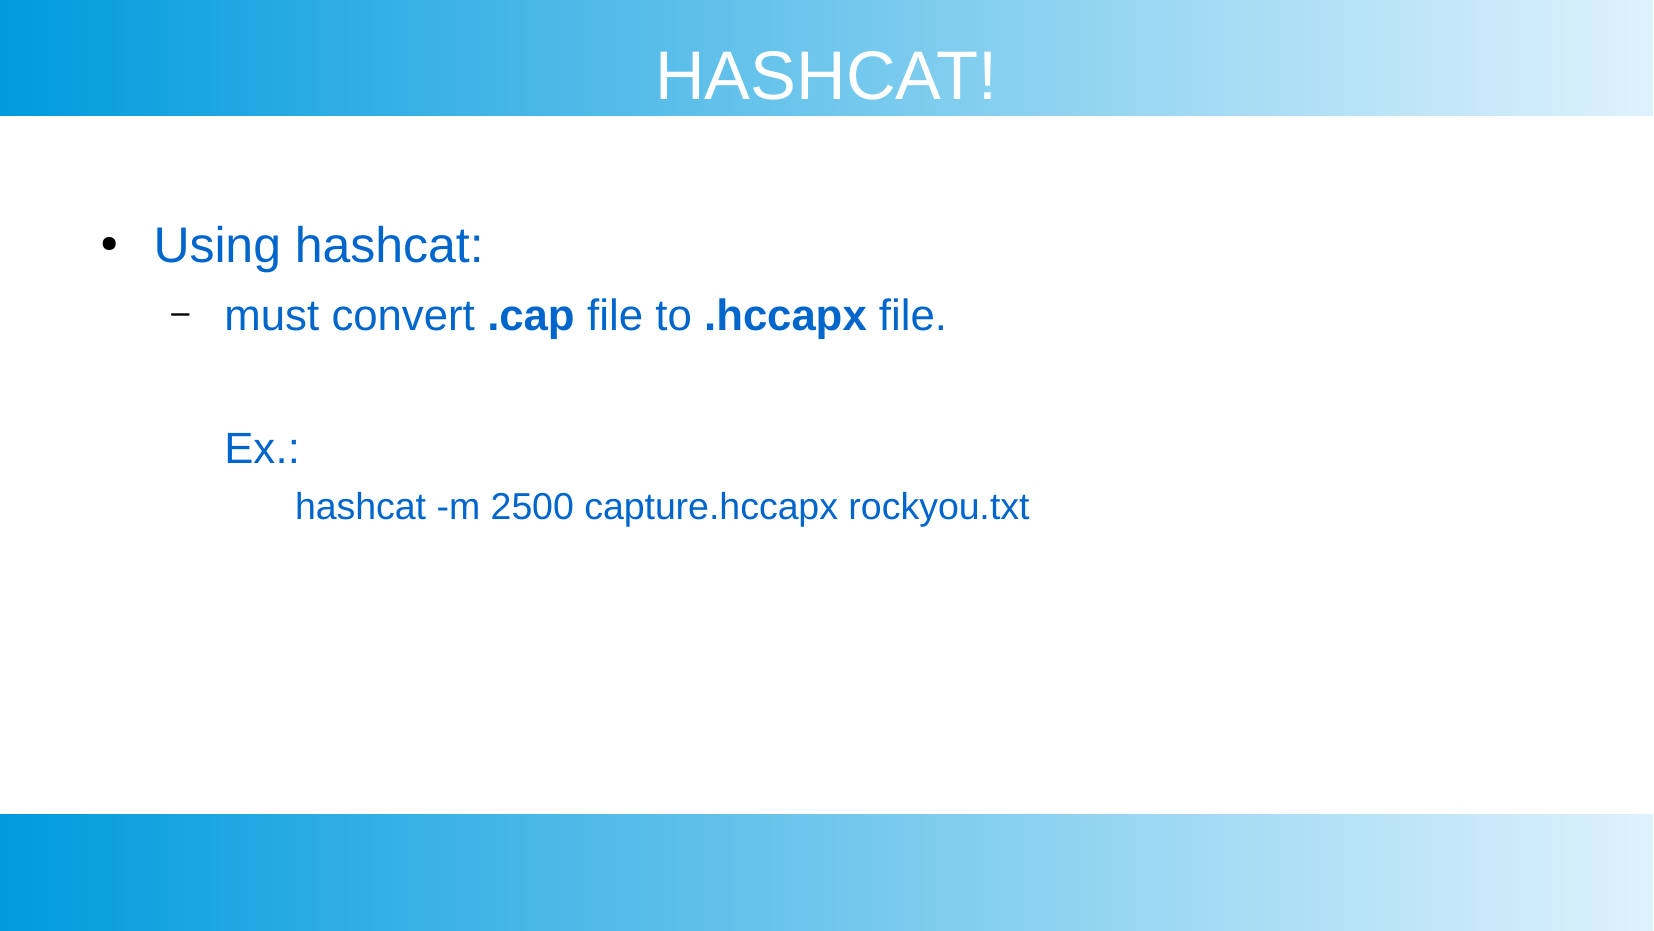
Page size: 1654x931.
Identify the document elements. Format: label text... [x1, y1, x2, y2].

list Using hashcat: must convert .cap file to .hccapx file. Ex.: hashcat -m 2500 capture.hccapx rockyou.txt [82, 217, 1571, 758]
title HASHCAT! [82, 37, 1571, 116]
